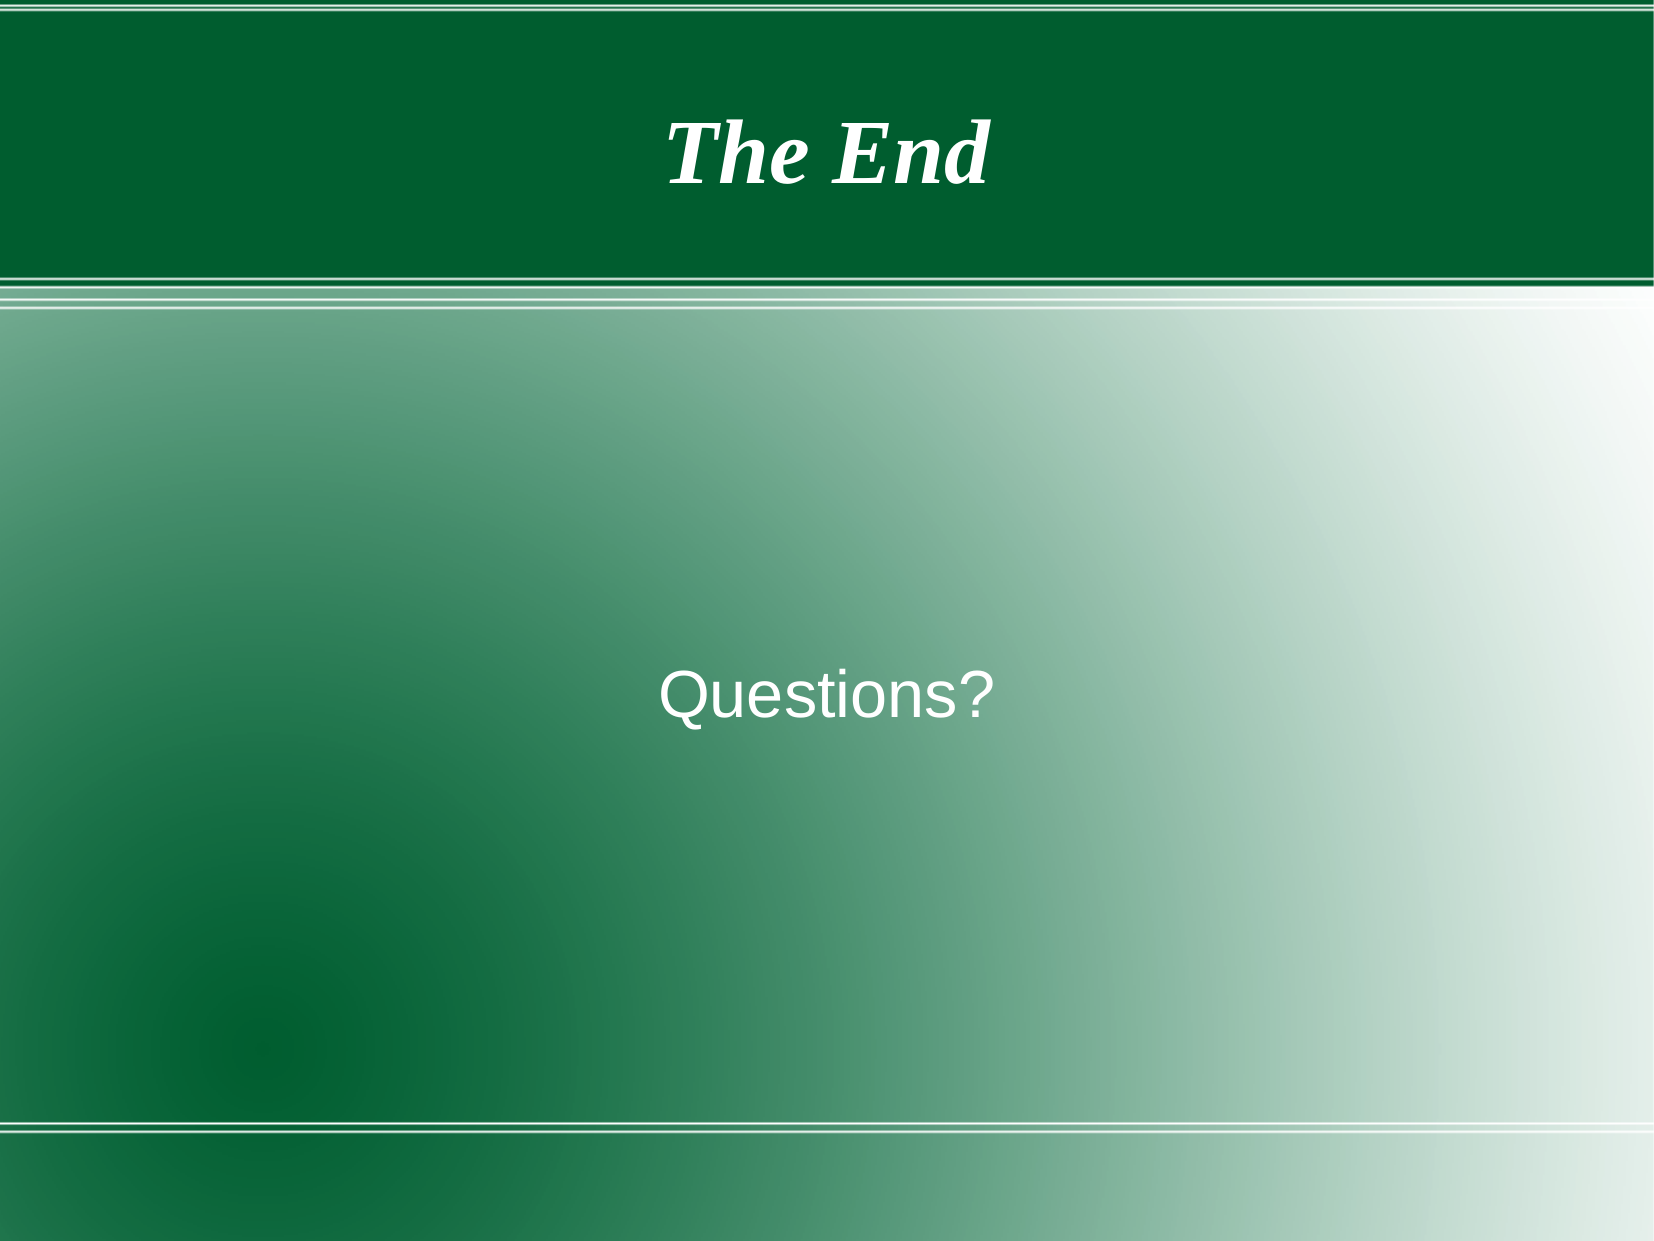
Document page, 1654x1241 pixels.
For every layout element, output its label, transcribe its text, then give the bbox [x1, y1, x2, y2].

subtitle Questions? [82, 337, 1571, 1052]
title The End [82, 49, 1571, 257]
picture [0, 0, 1654, 1241]
